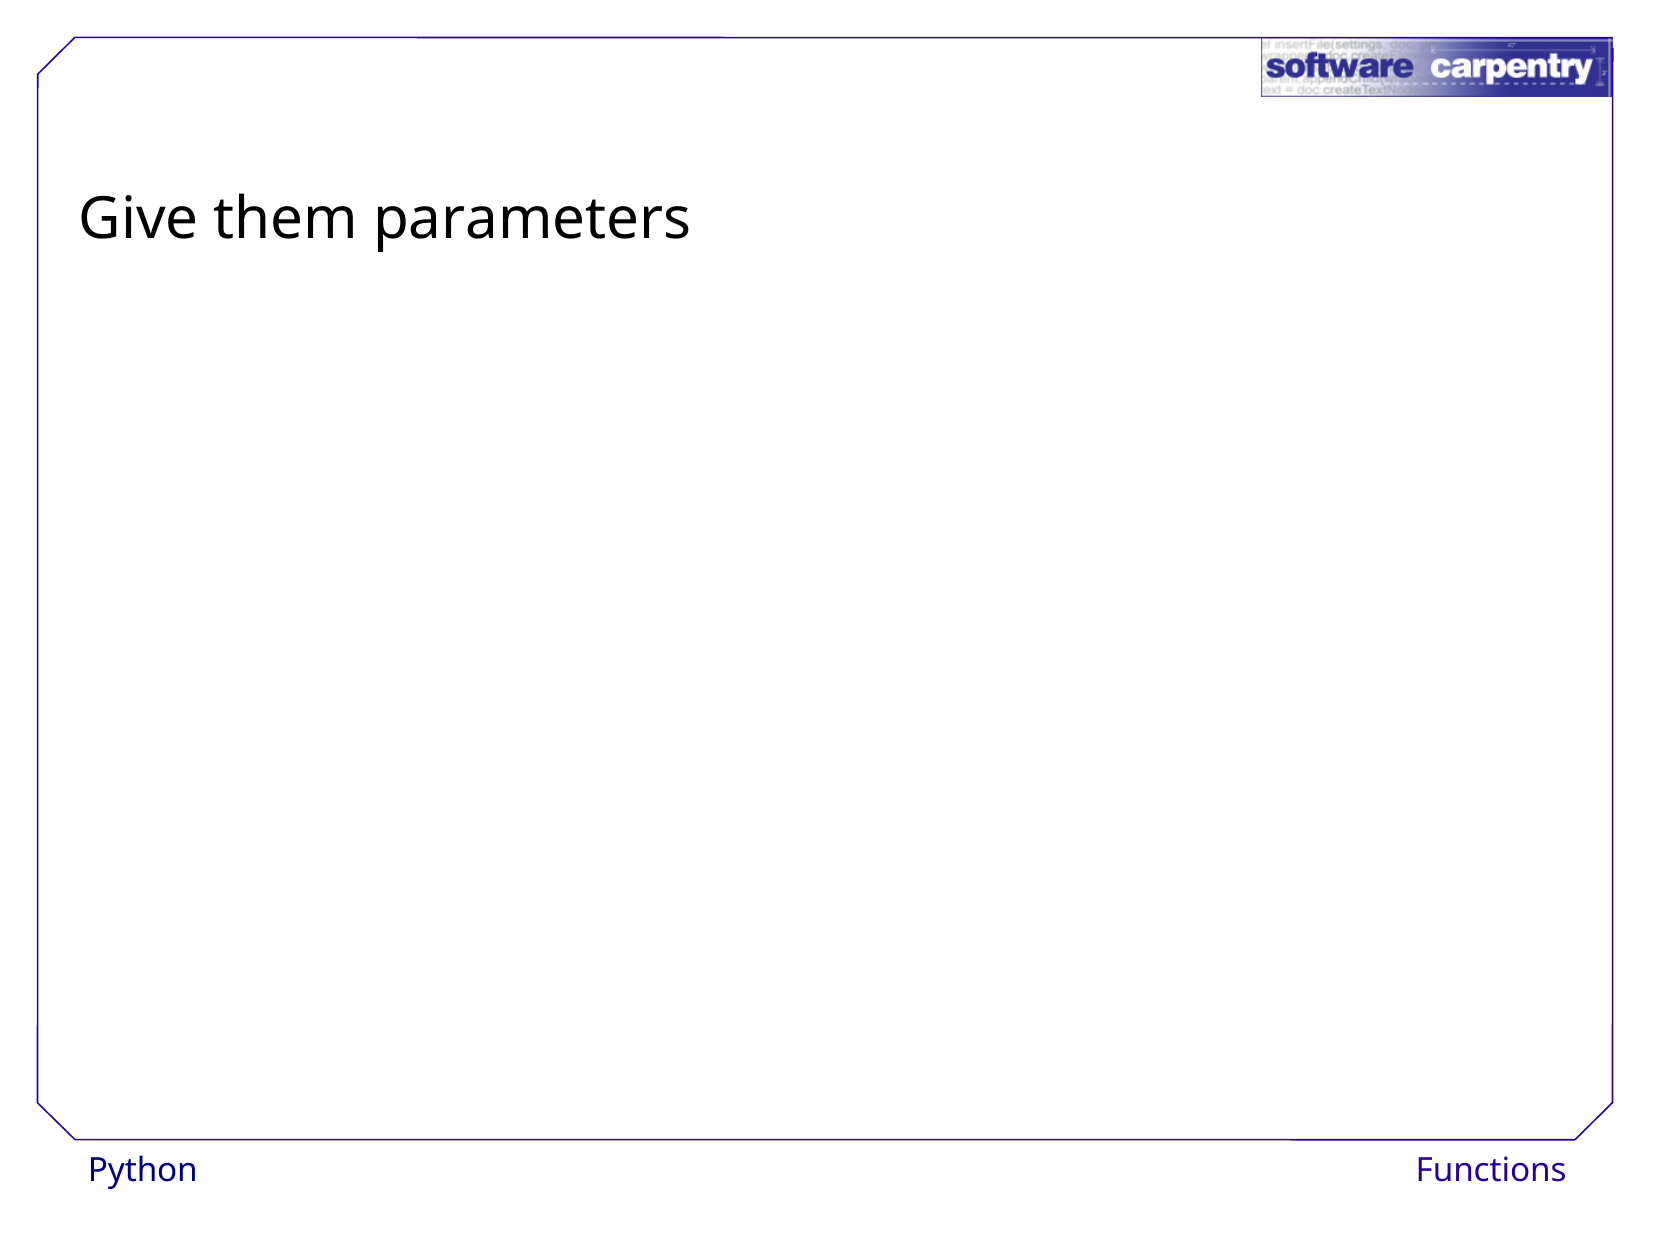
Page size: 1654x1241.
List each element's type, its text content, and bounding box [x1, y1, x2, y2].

picture [1261, 39, 1613, 97]
text_box Give them parameters [63, 138, 857, 259]
